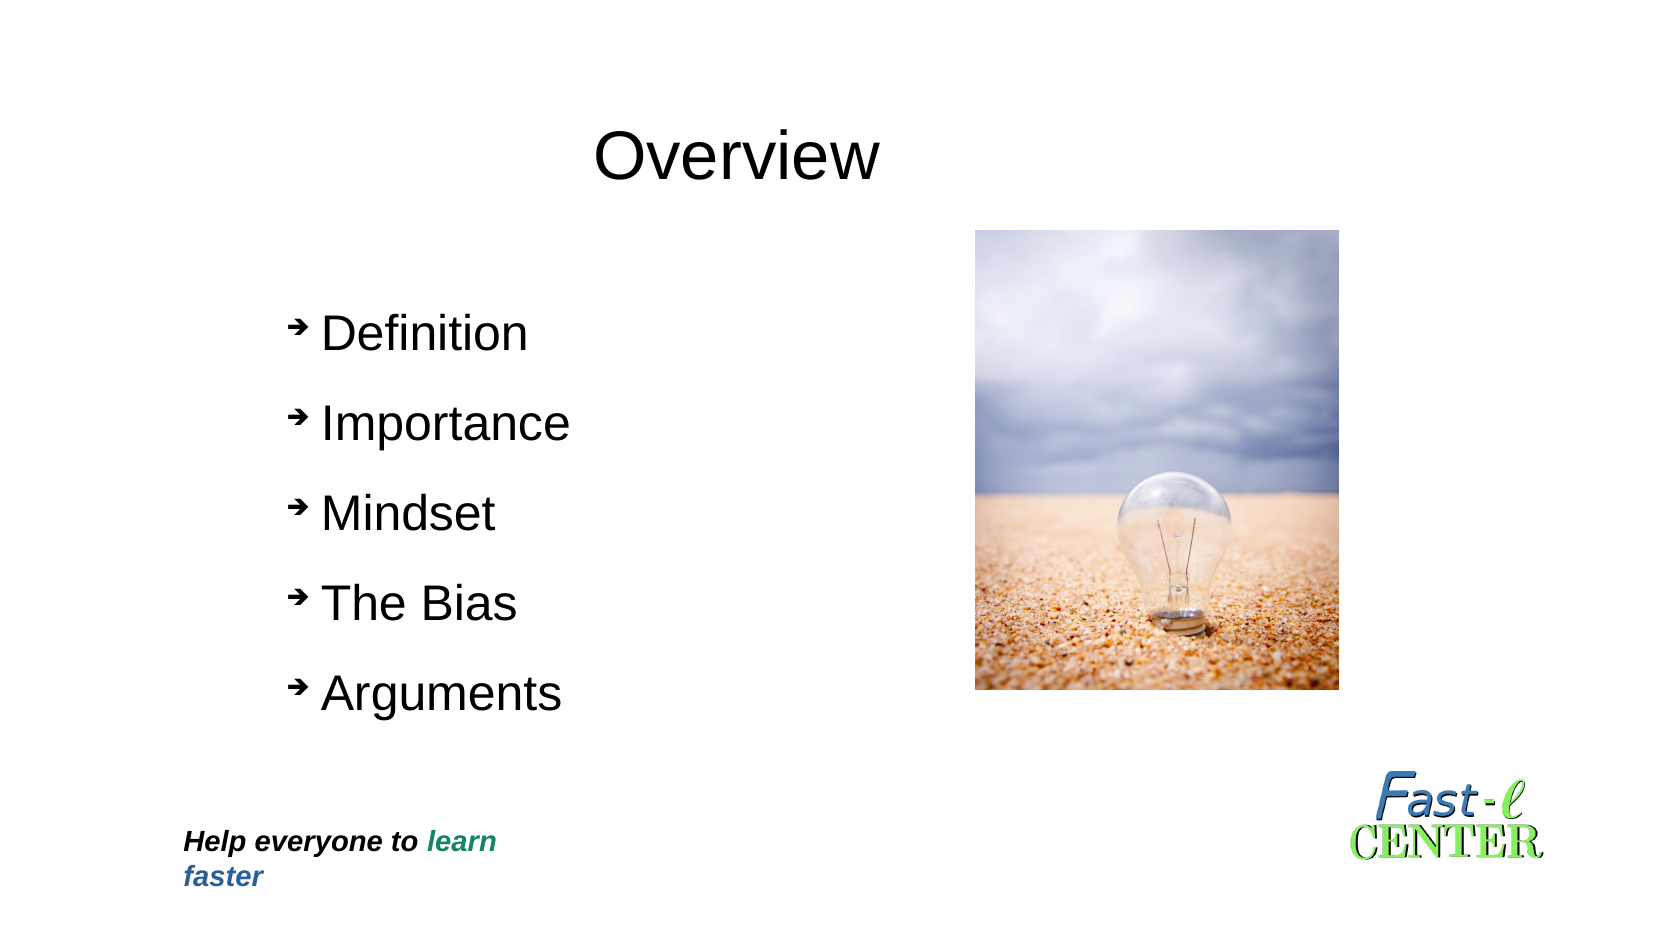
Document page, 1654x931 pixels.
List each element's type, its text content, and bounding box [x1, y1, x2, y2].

text_box Definition Importance Mindset The Bias Arguments [270, 262, 787, 695]
picture [975, 230, 1339, 690]
text_box Overview [86, 74, 1387, 230]
text_box Help everyone to learn faster [168, 814, 600, 863]
picture [1350, 771, 1544, 862]
